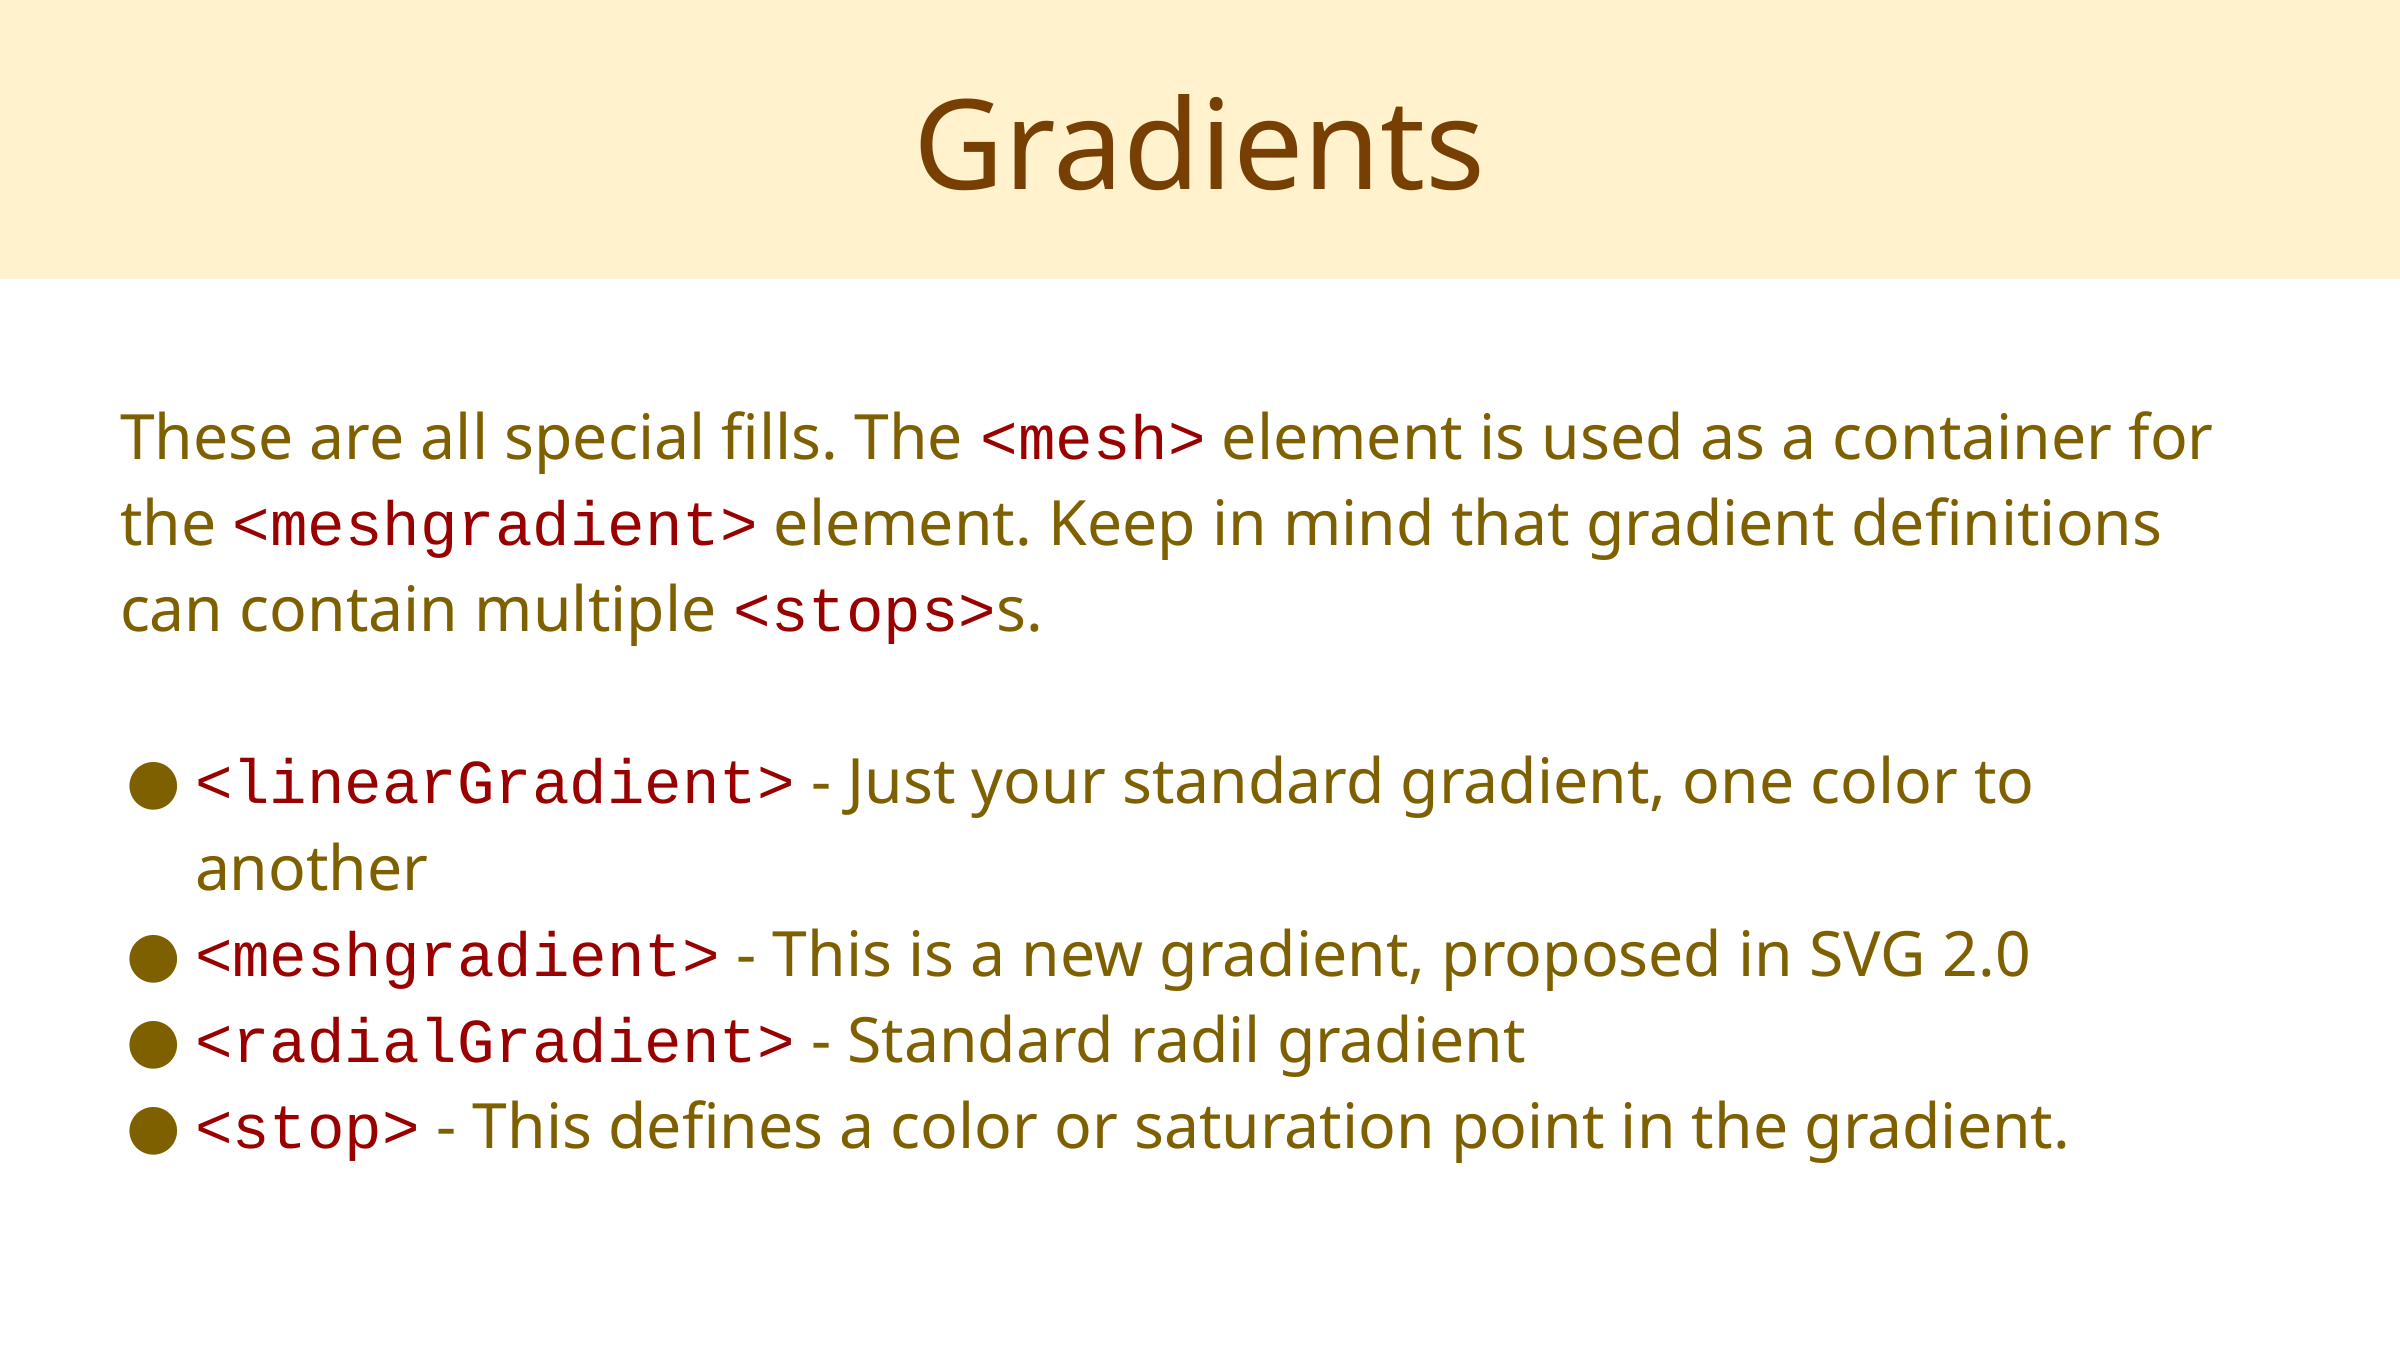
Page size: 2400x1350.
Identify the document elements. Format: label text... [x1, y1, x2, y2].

text_box Gradients [0, 0, 2400, 280]
text_box These are all special fills. The <mesh> element is used as a container for the <meshgradient> element. Keep in mind that gradient definitions can contain multiple <stops>s. <linearGradient> - Just your standard gradient, one color to another <meshgradient> - This is a new gradient, proposed in SVG 2.0 <radialGradient> - Standard radil gradient <stop> - This defines a color or saturation point in the gradient. [120, 379, 2280, 1207]
